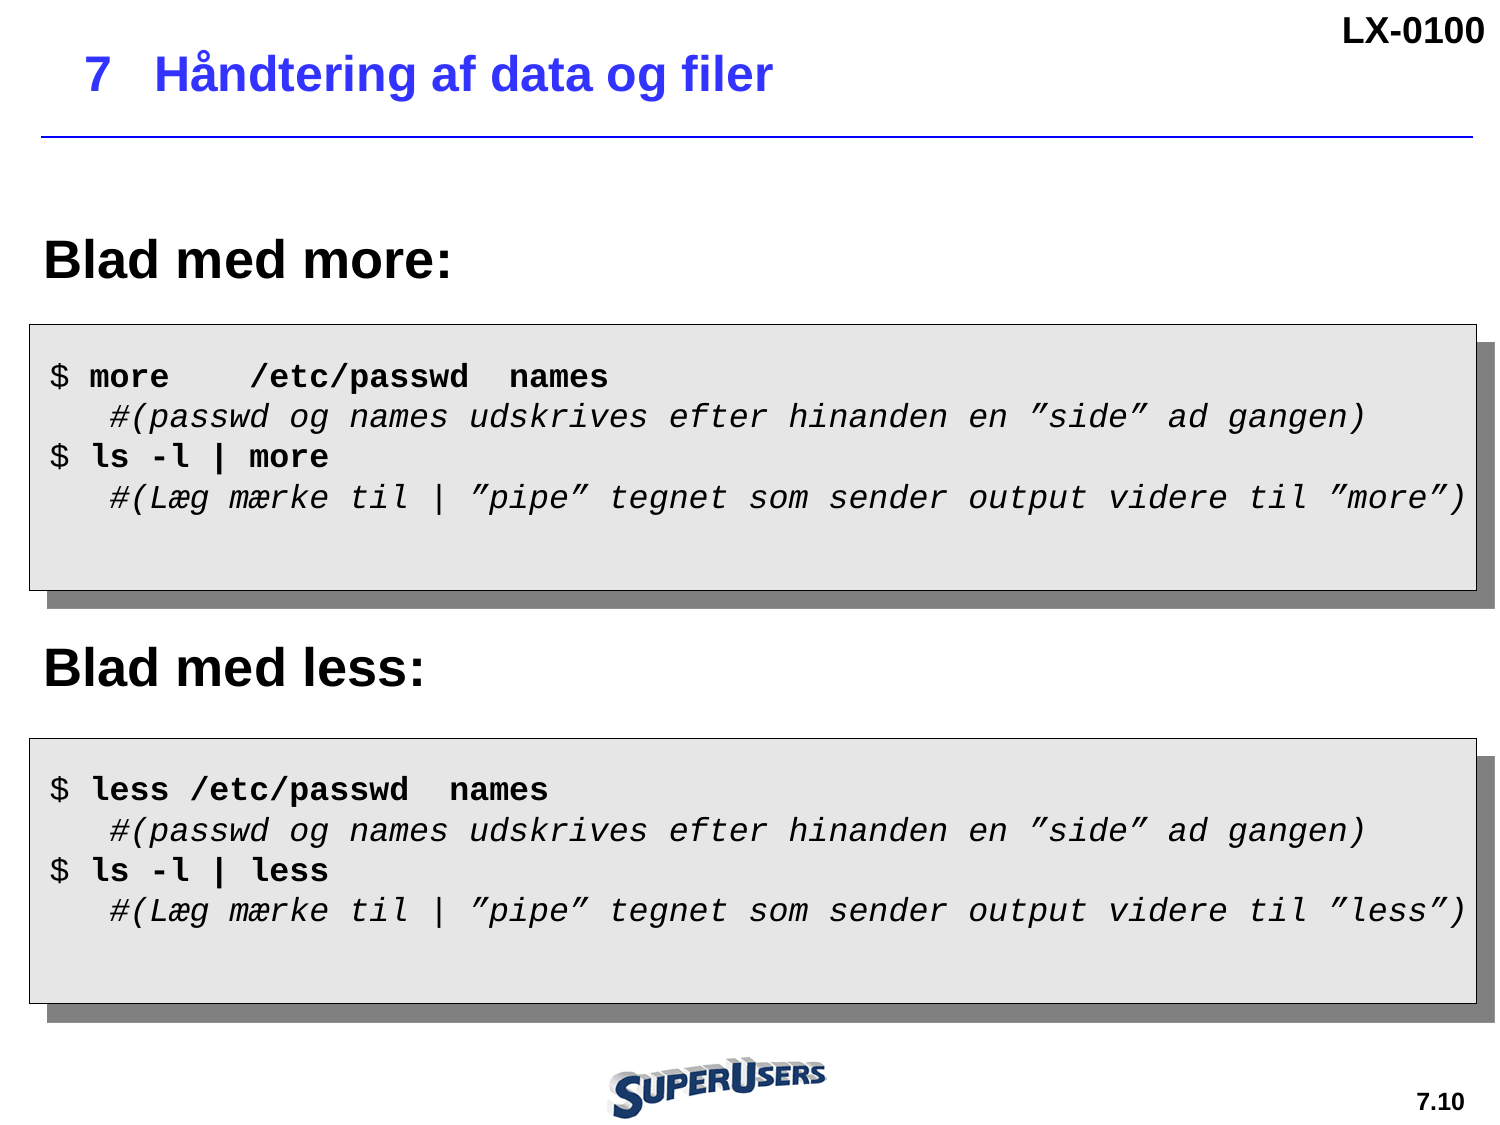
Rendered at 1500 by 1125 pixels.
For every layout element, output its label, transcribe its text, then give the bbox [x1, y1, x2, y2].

list Blad med less: [29, 632, 1359, 709]
text_box $ more /etc/passwd names #(passwd og names udskrives efter hinanden en ”side” ad gangen) $ ls -l | more #(Læg mærke til | ”pipe” tegnet som sender output videre til ”more”) [29, 324, 1477, 591]
list Blad med more: [29, 224, 1359, 301]
title 7 Håndtering af data og filer [76, 39, 1424, 126]
text_box $ less /etc/passwd names #(passwd og names udskrives efter hinanden en ”side” ad gangen) $ ls -l | less #(Læg mærke til | ”pipe” tegnet som sender output videre til ”less”) [29, 738, 1477, 1004]
picture [605, 1057, 827, 1122]
